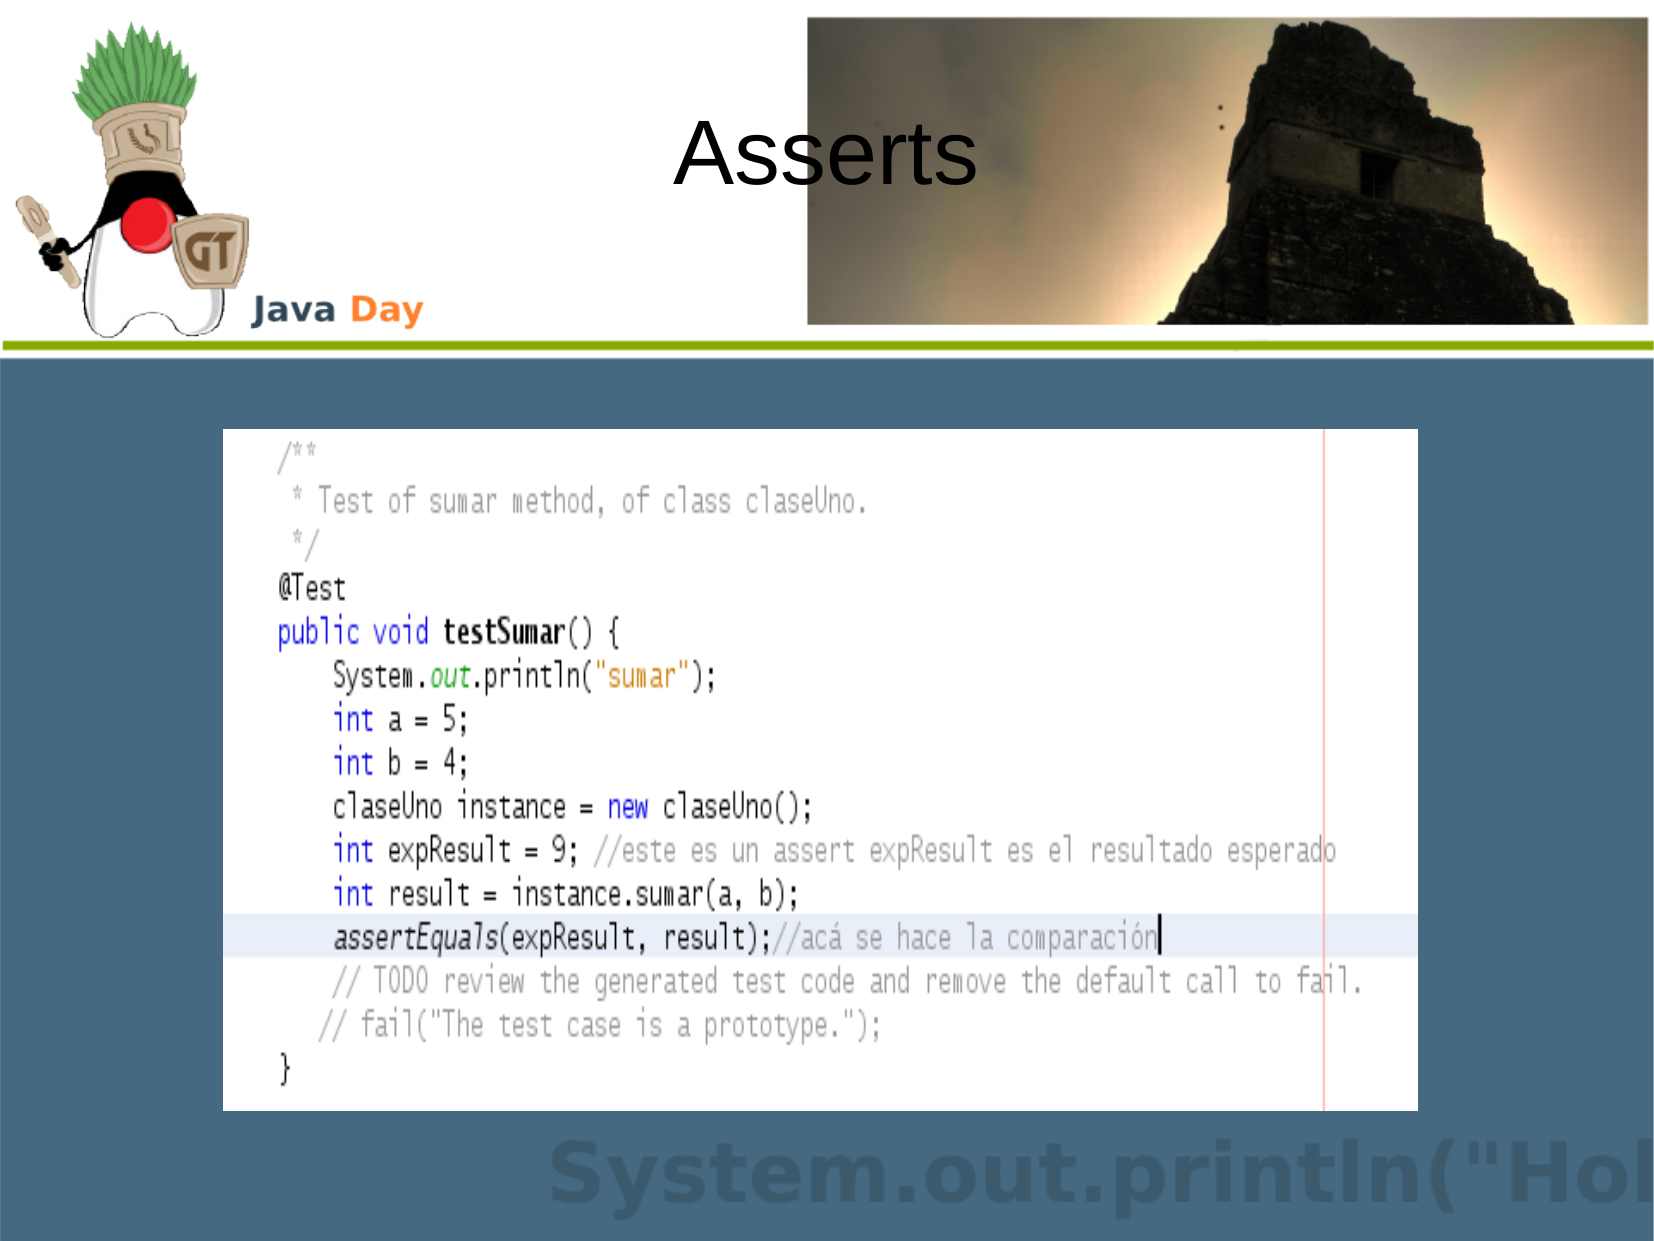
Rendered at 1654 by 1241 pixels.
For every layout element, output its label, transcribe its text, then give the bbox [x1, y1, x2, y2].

picture [0, 0, 1654, 1241]
title Asserts [82, 49, 1571, 257]
